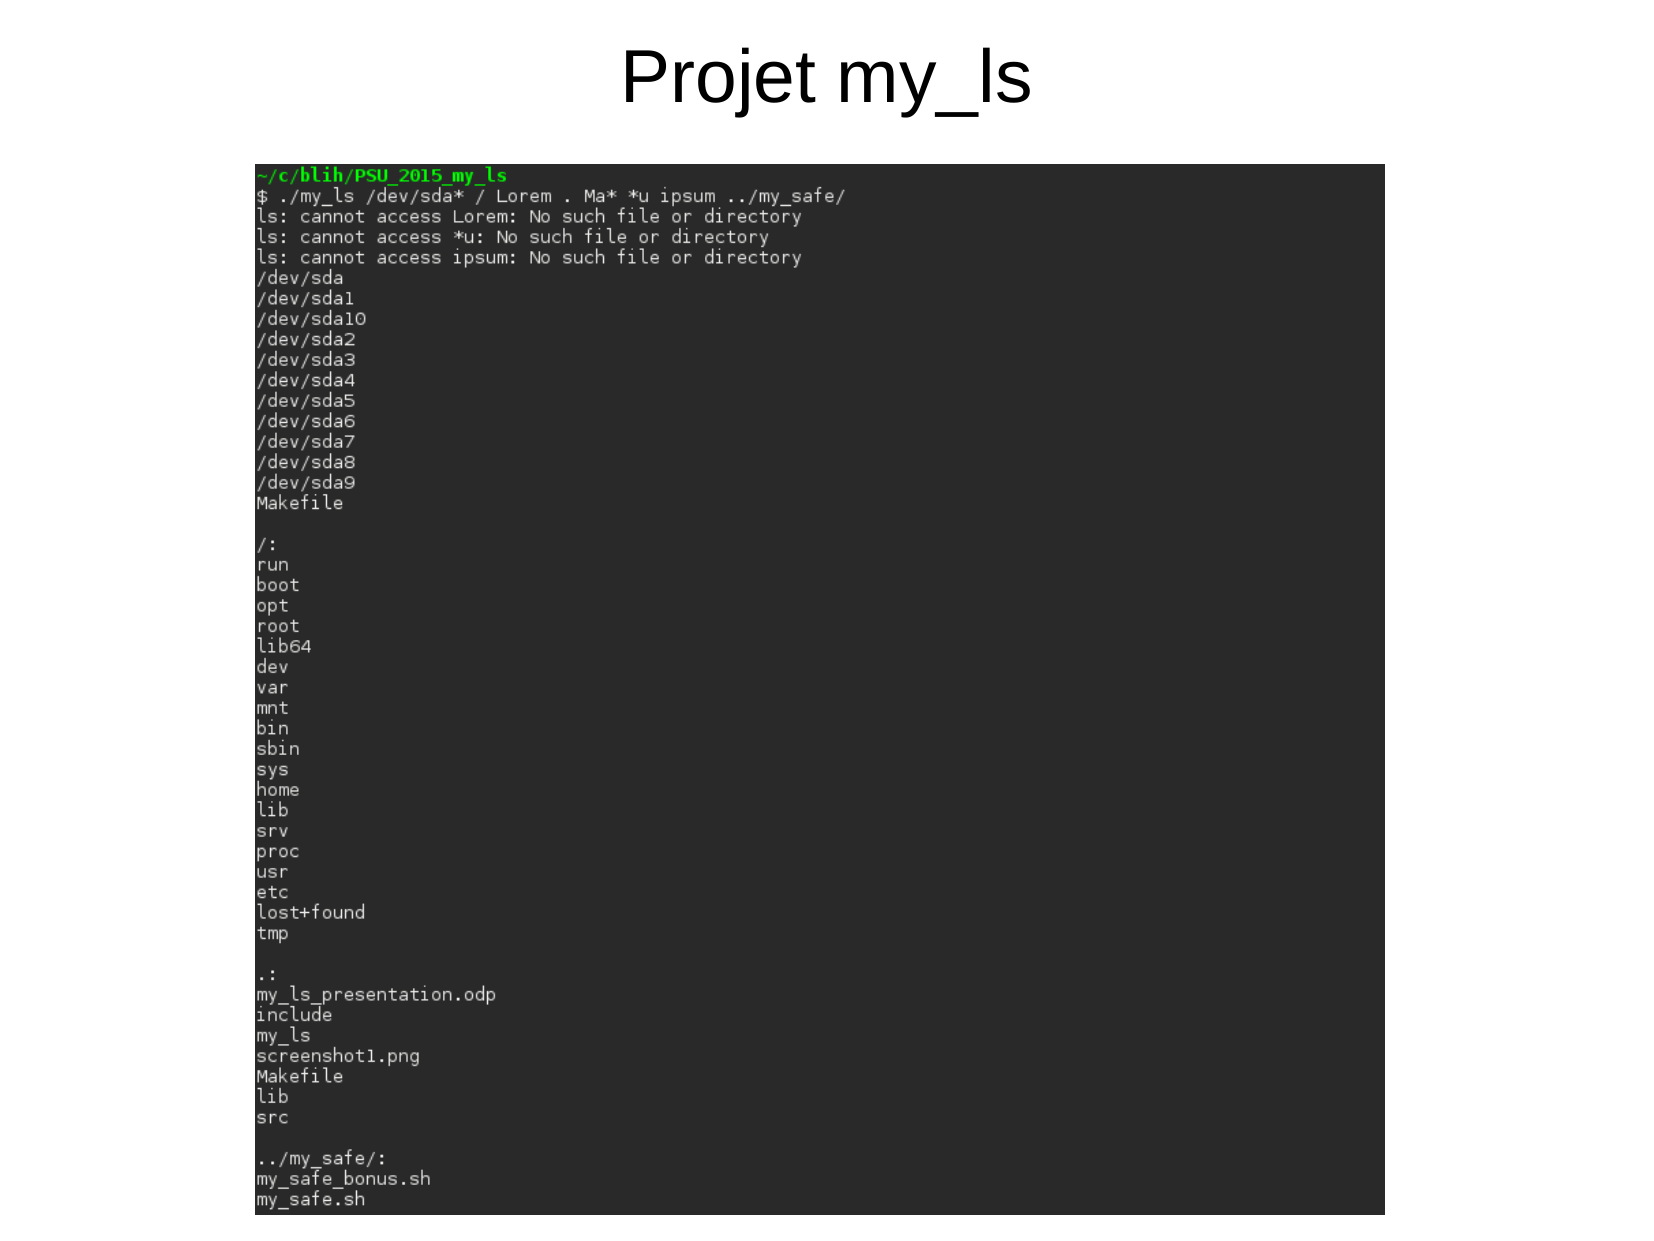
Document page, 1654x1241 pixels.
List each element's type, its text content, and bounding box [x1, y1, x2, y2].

title Projet my_ls [82, 0, 1571, 181]
picture [255, 164, 1385, 1216]
